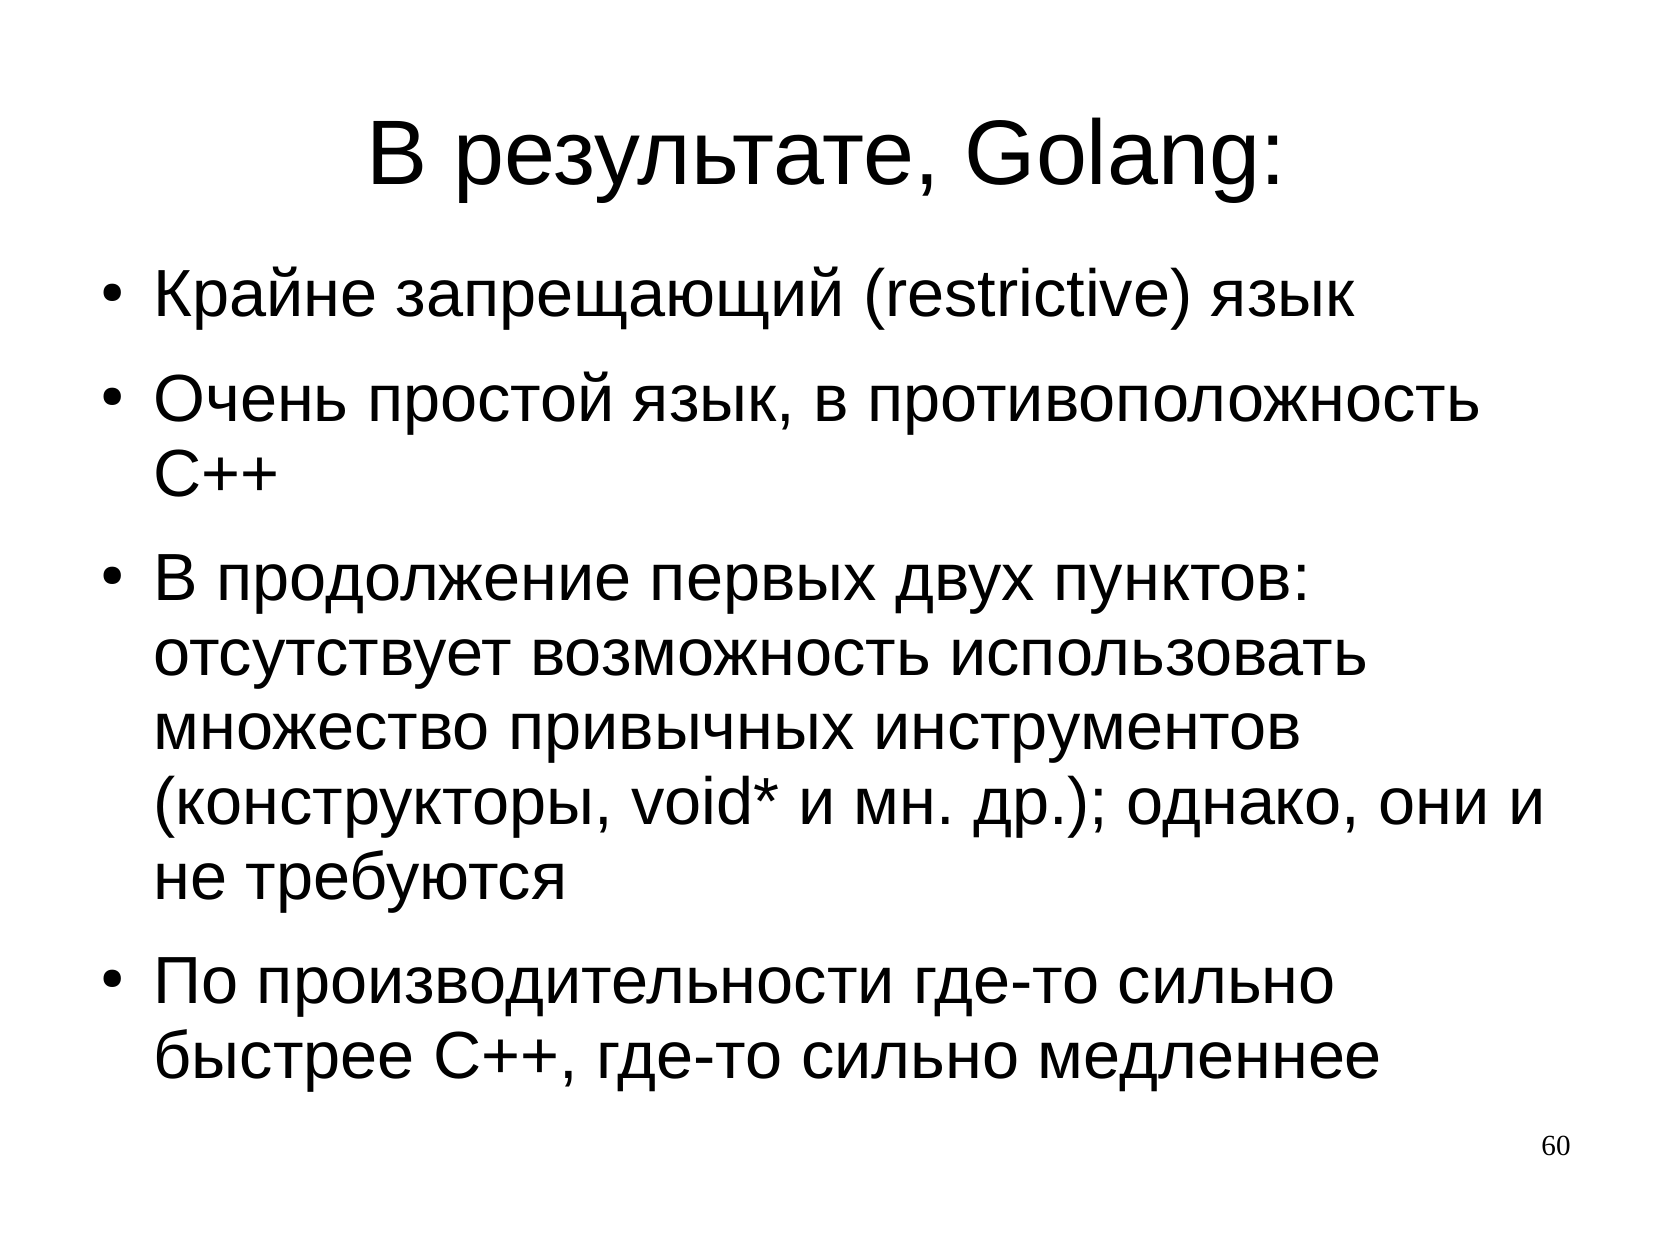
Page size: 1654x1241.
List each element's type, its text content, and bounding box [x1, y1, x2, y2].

list Крайне запрещающий (restrictive) язык Очень простой язык, в противоположность C++ В продолжение первых двух пунктов: отсутствует возможность использовать множество привычных инструментов (конструкторы, void* и мн. др.); однако, они и не требуются По производительности где-то сильно быстрее C++, где-то сильно медленнее [82, 256, 1571, 1186]
title В результате, Golang: [82, 49, 1571, 256]
